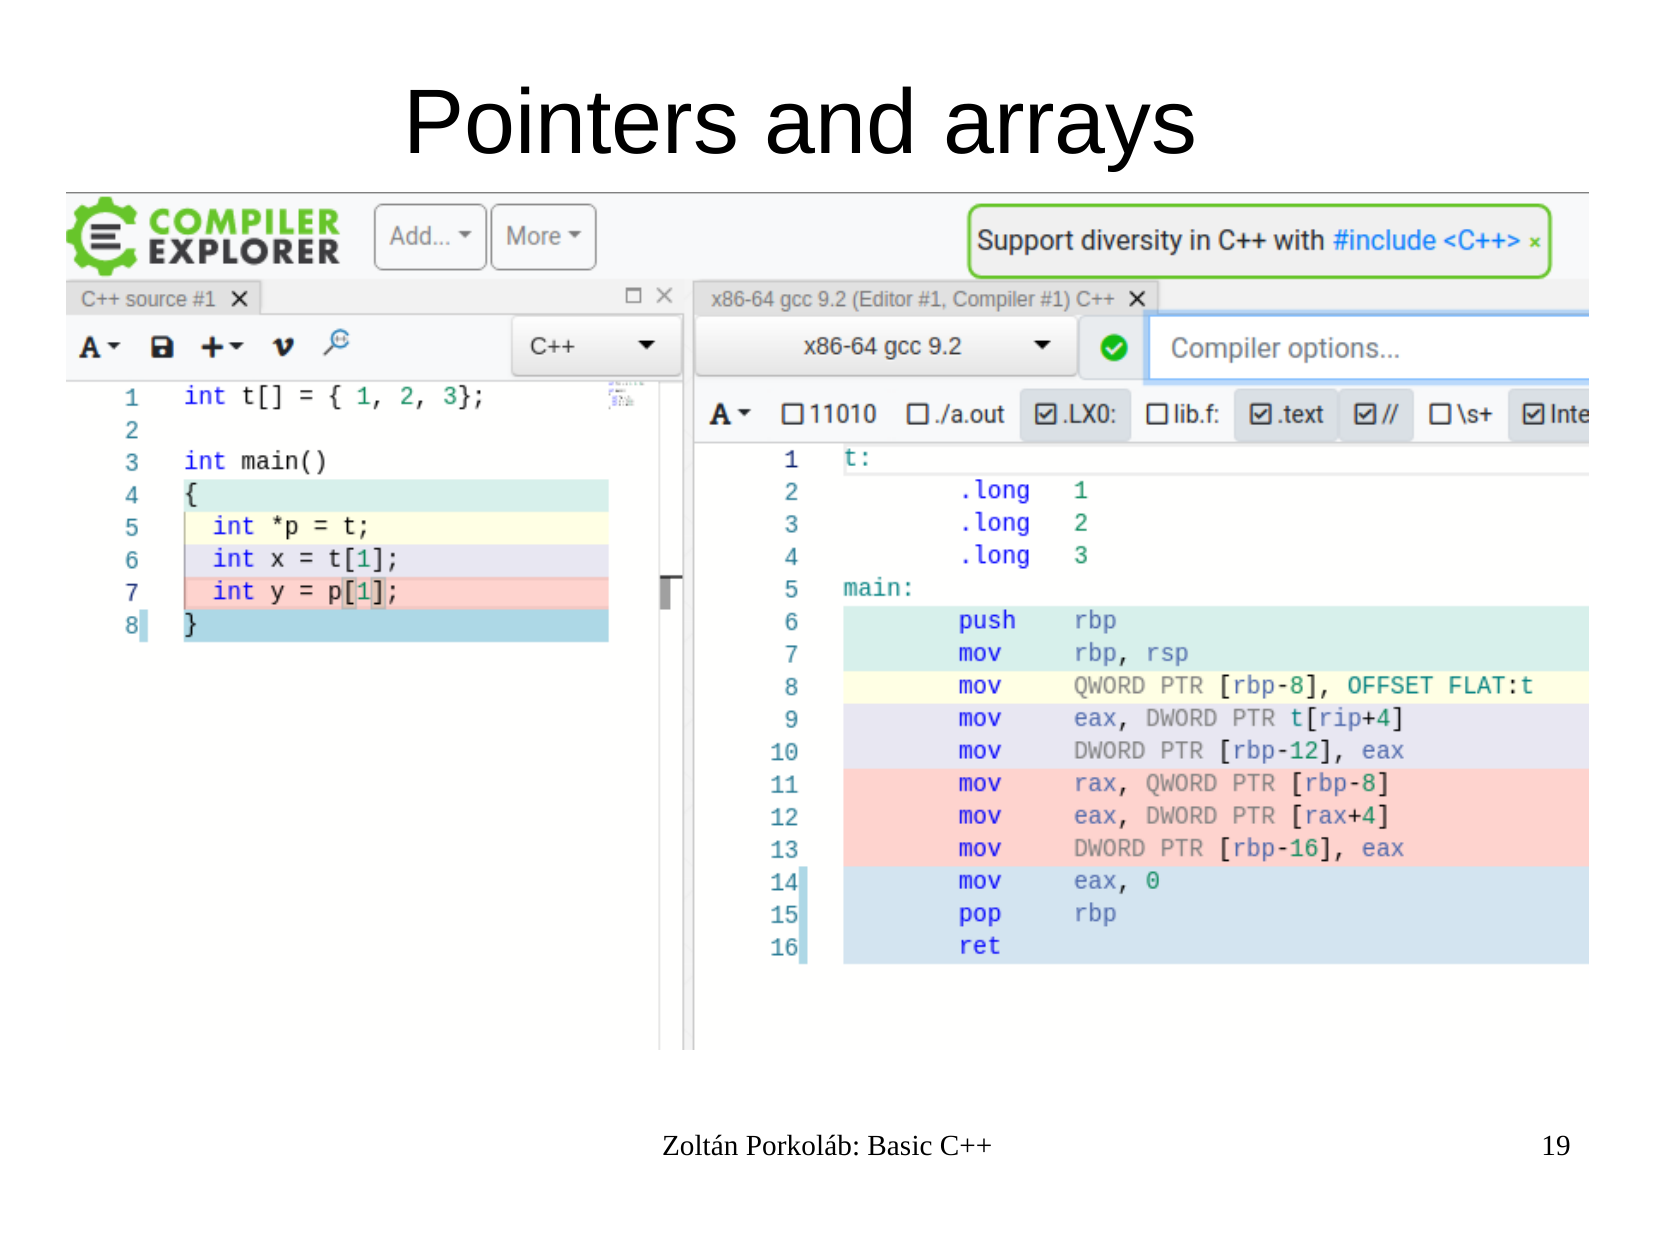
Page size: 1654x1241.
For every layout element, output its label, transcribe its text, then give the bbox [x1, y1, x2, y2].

title Pointers and arrays [56, 17, 1546, 226]
picture [66, 192, 1589, 1051]
